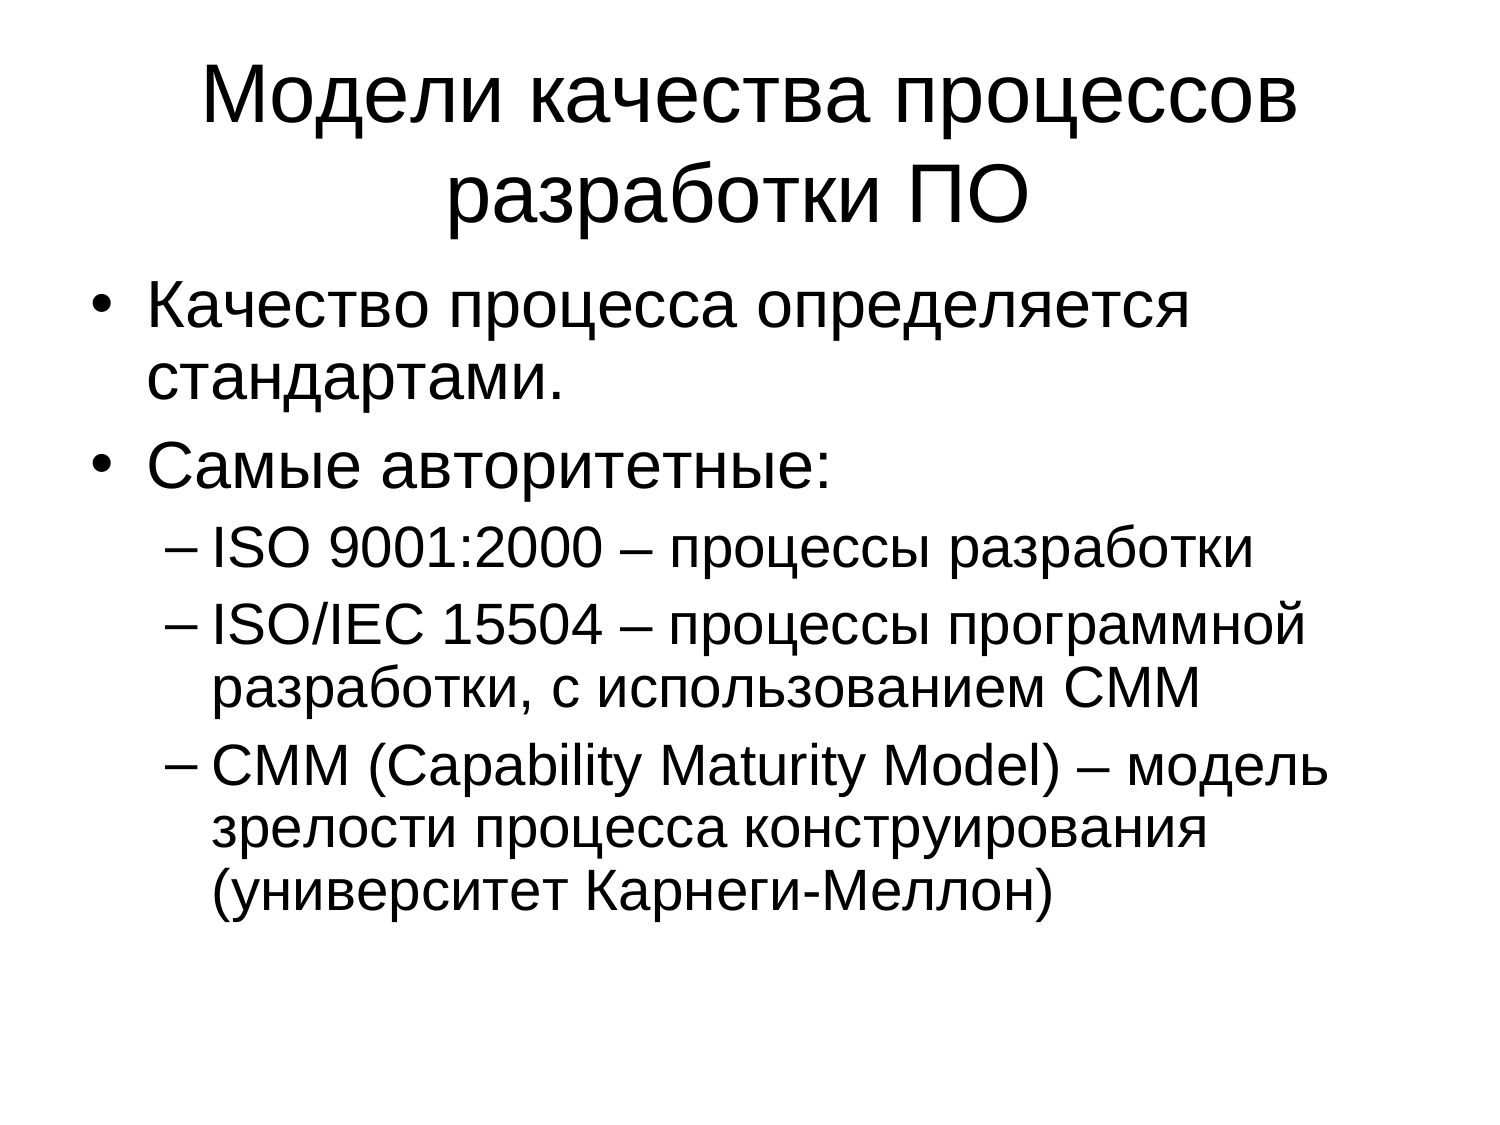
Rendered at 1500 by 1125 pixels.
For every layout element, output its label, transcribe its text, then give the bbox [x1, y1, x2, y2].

list Качество процесса определяется стандартами. Самые авторитетные: ISO 9001:2000 – процессы разработки ISO/IEC 15504 – процессы программной разработки, с использованием CMM CMM (Capability Maturity Model) – модель зрелости процесса конструирования (университет Карнеги-Меллон) [75, 262, 1426, 963]
title Модели качества процессов разработки ПО [75, 45, 1426, 233]
